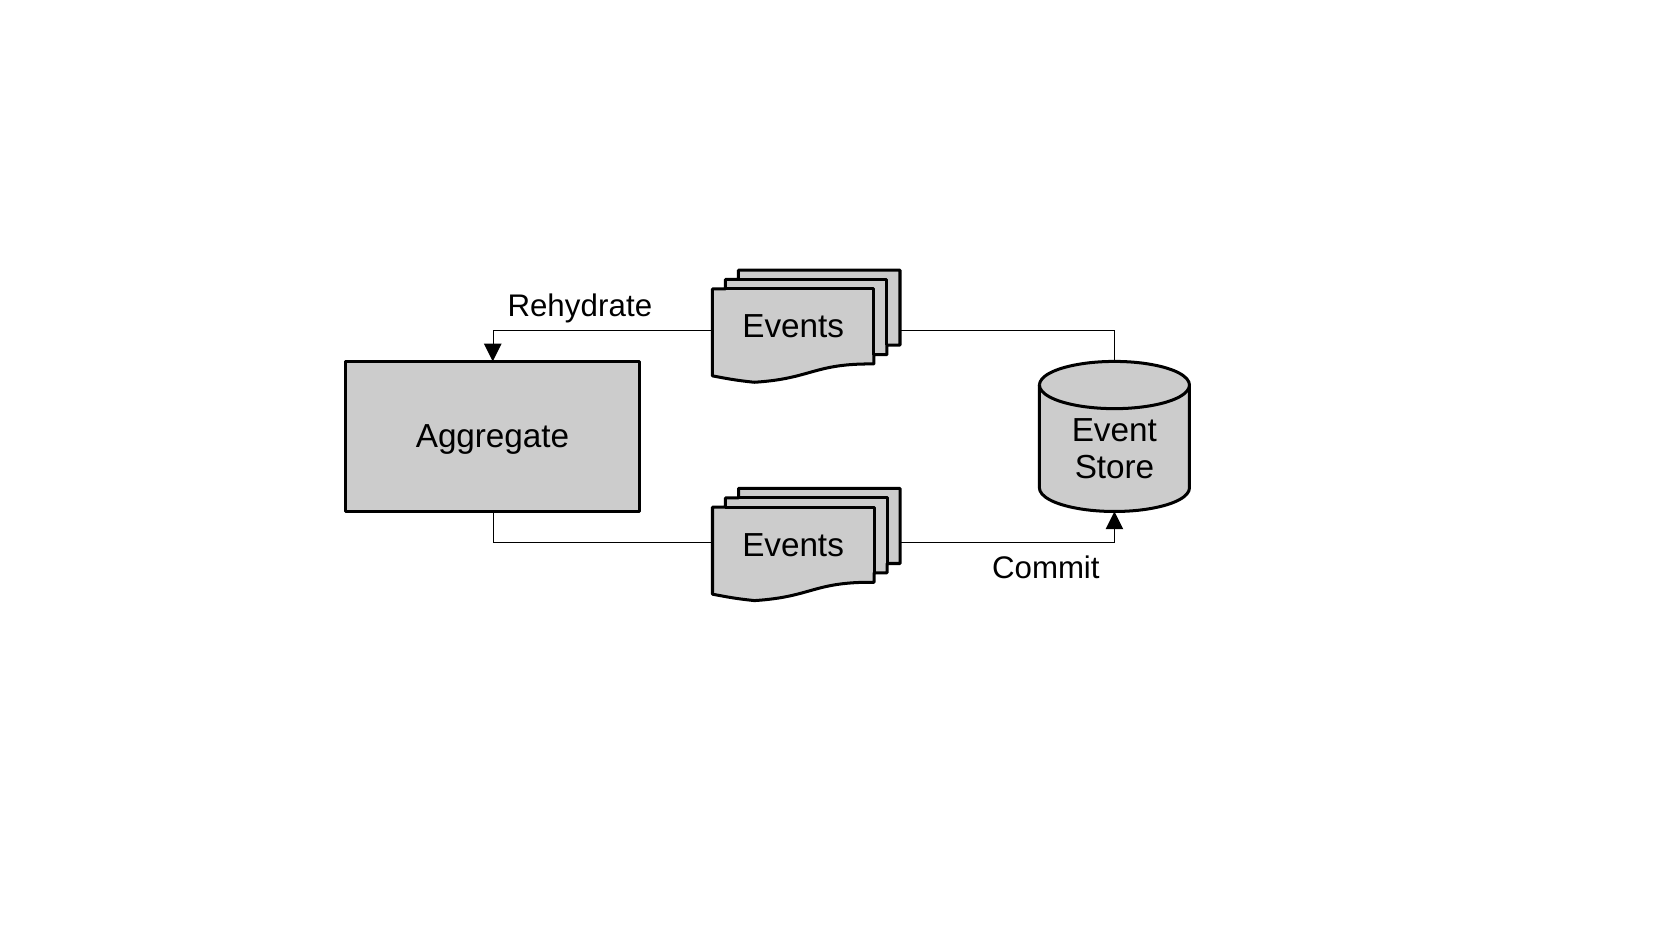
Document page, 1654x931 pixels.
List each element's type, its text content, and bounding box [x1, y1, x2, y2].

text_box Commit [977, 542, 1115, 593]
text_box [299, 224, 1238, 638]
text_box Events [712, 488, 901, 601]
text_box Events [712, 270, 901, 383]
text_box Aggregate [345, 361, 640, 512]
text_box Rehydrate [492, 280, 667, 331]
text_box Event Store [1039, 361, 1190, 512]
